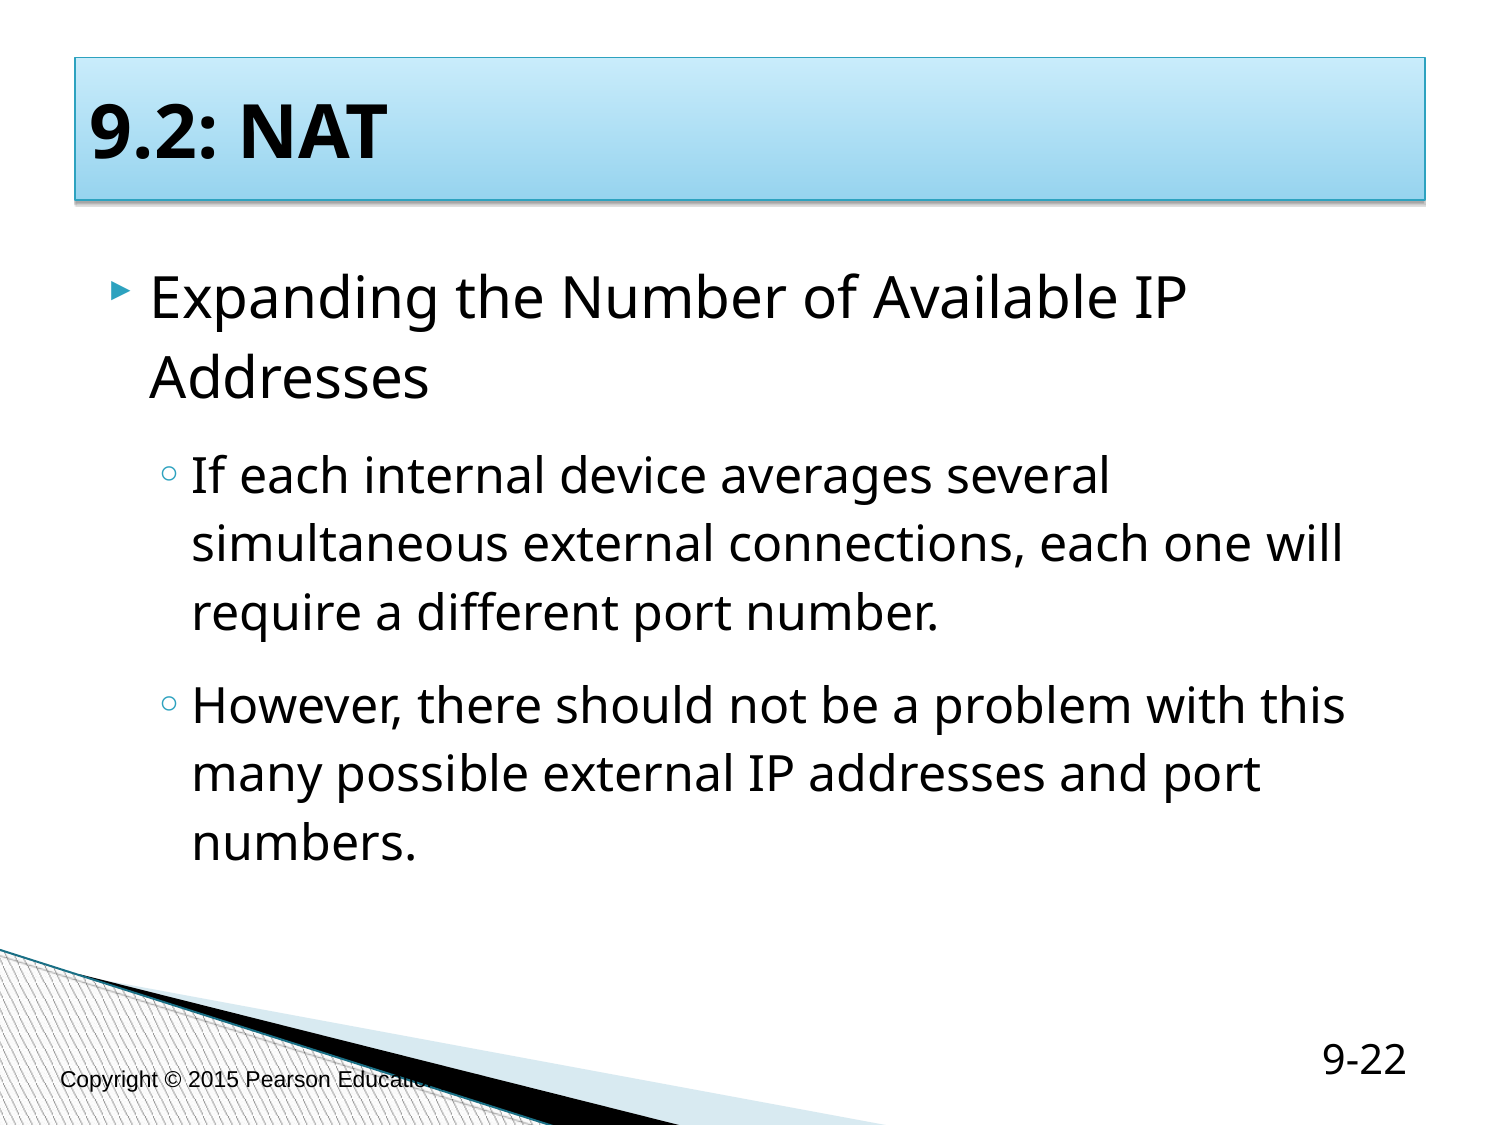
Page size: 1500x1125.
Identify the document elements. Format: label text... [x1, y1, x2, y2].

picture [0, 952, 543, 1125]
title 9.2: NAT [75, 57, 1425, 200]
footer Copyright © 2015 Pearson Education, Inc. [37, 1050, 513, 1100]
list Expanding the Number of Available IP Addresses If each internal device averages several simultaneous external connections, each one will require a different port number. However, there should not be a problem with this many possible external IP addresses and port numbers. [75, 242, 1425, 1025]
slide_number 9-<number> [1287, 1037, 1423, 1098]
